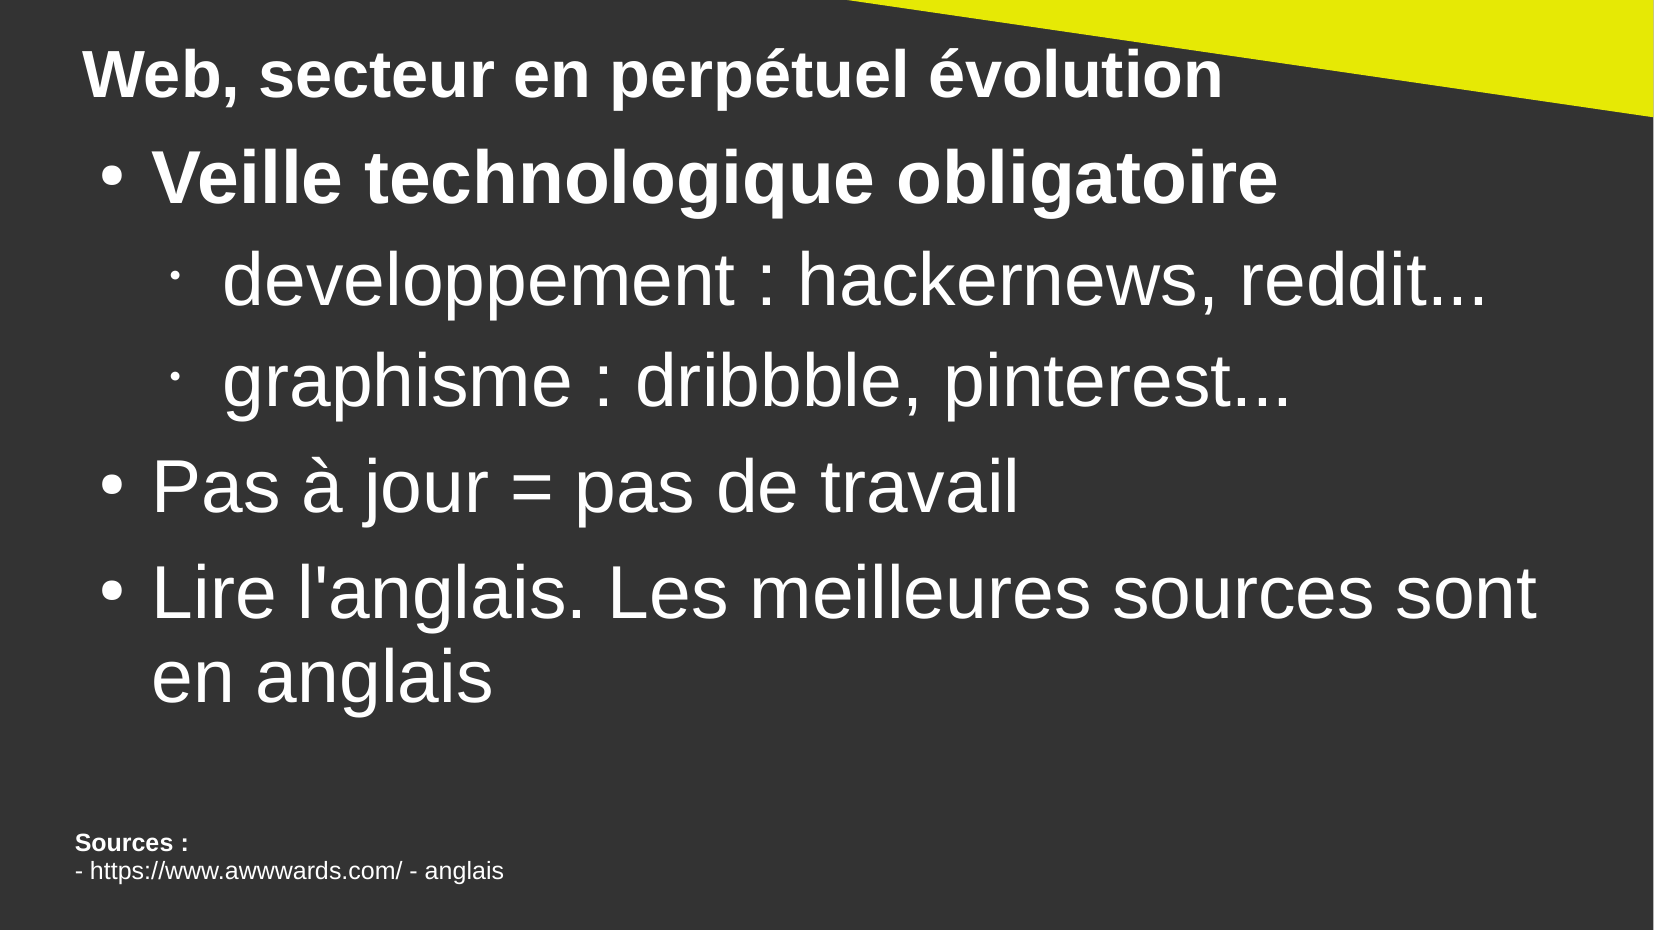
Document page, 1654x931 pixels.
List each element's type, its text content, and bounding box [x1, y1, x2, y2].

title Web, secteur en perpétuel évolution [82, 37, 1571, 114]
text_box Sources : - https://www.awwwards.com/ - anglais [60, 821, 1546, 931]
text_box [847, 0, 1654, 118]
list Veille technologique obligatoire developpement : hackernews, reddit... graphisme : dribbble, pinterest... Pas à jour = pas de travail Lire l'anglais. Les meilleures sources sont en anglais [80, 135, 1620, 804]
